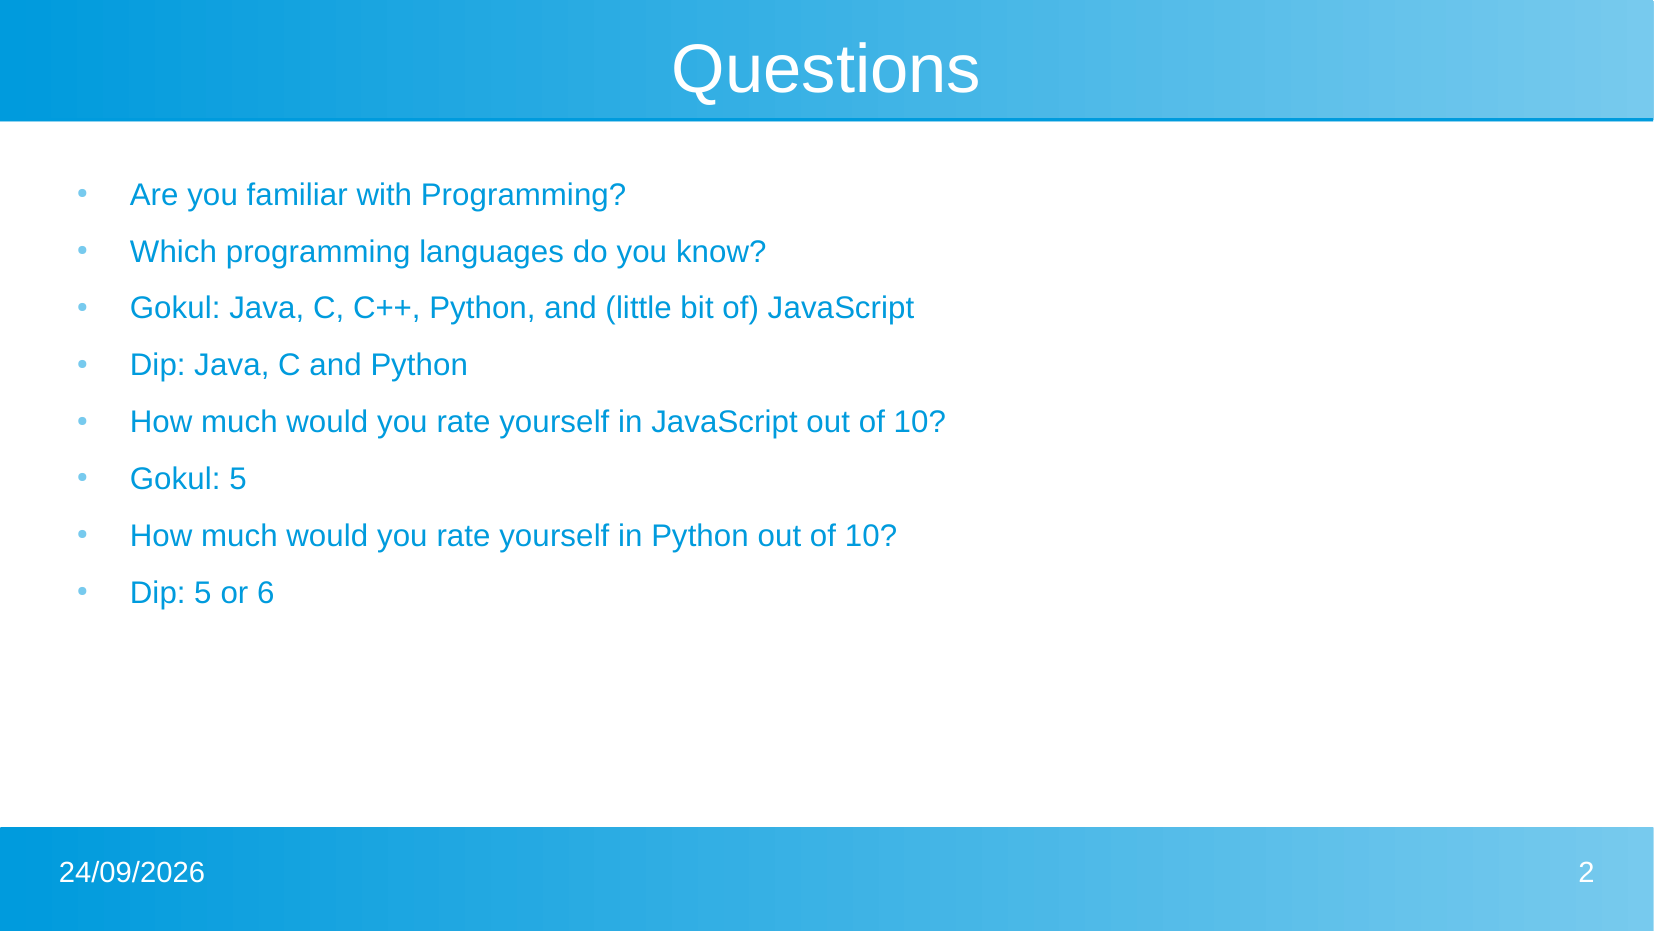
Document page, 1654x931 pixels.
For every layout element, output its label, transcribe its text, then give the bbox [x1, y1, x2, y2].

list Are you familiar with Programming? Which programming languages do you know? Gokul: Java, C, C++, Python, and (little bit of) JavaScript Dip: Java, C and Python How much would you rate yourself in JavaScript out of 10? Gokul: 5 How much would you rate yourself in Python out of 10? Dip: 5 or 6 [59, 177, 1595, 768]
title Questions [59, 29, 1595, 108]
